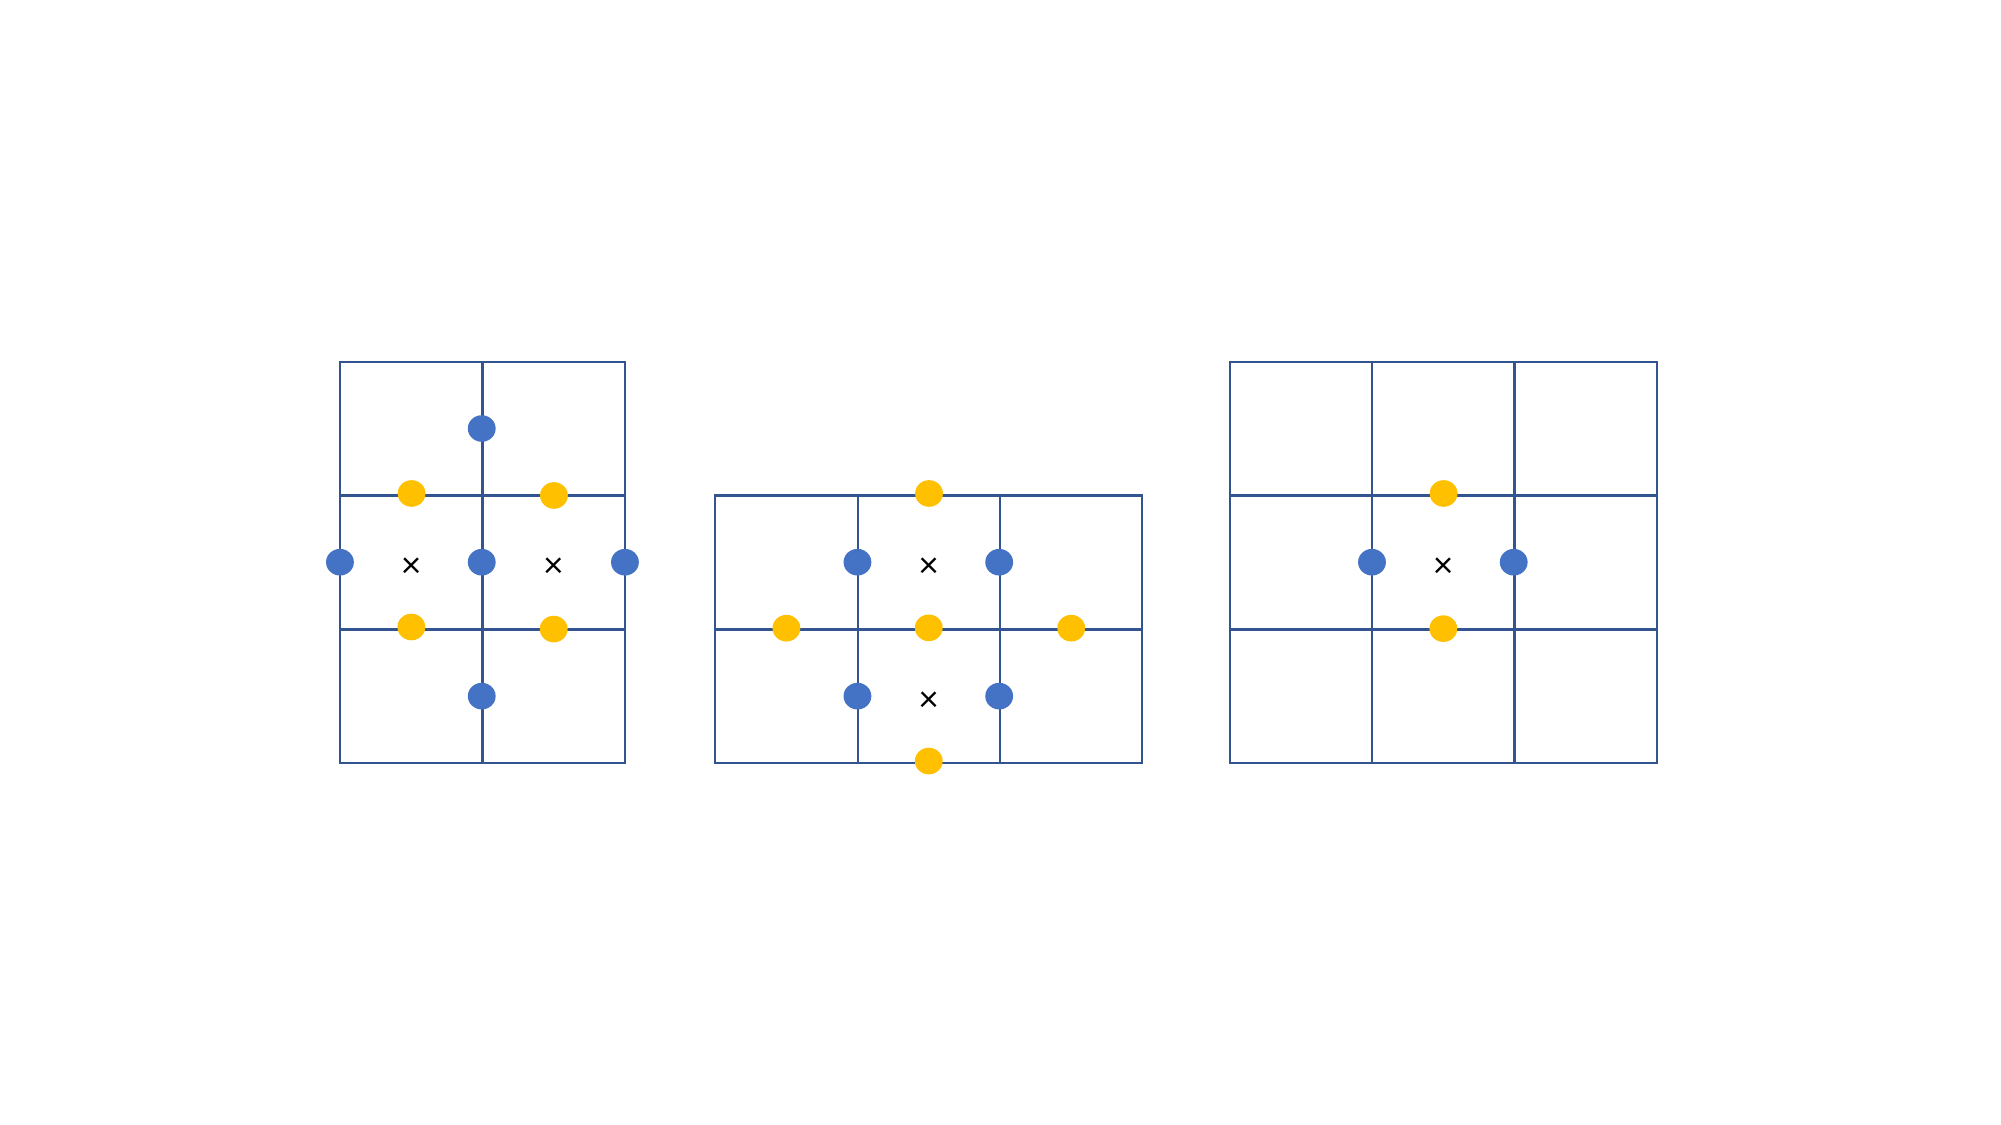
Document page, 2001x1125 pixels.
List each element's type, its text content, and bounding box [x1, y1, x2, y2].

text_box × [904, 532, 953, 592]
text_box × [904, 666, 953, 726]
text_box [1432, 483, 1455, 504]
text_box [1361, 552, 1383, 573]
text_box [1060, 618, 1083, 639]
text_box [988, 685, 1010, 707]
text_box [329, 552, 351, 573]
text_box [470, 552, 493, 573]
text_box [846, 685, 869, 707]
text_box [918, 617, 940, 639]
text_box [1502, 552, 1525, 573]
text_box [1432, 618, 1455, 639]
text_box [470, 418, 493, 439]
text_box [400, 616, 423, 638]
text_box [918, 483, 940, 504]
text_box [543, 485, 565, 506]
text_box × [529, 532, 578, 592]
text_box [542, 618, 565, 640]
text_box [775, 618, 798, 639]
text_box [918, 750, 940, 772]
text_box [846, 552, 869, 573]
text_box [988, 552, 1010, 573]
text_box [614, 552, 636, 573]
text_box [400, 483, 423, 504]
text_box [470, 685, 493, 707]
text_box × [1419, 532, 1468, 592]
text_box × [387, 532, 436, 592]
